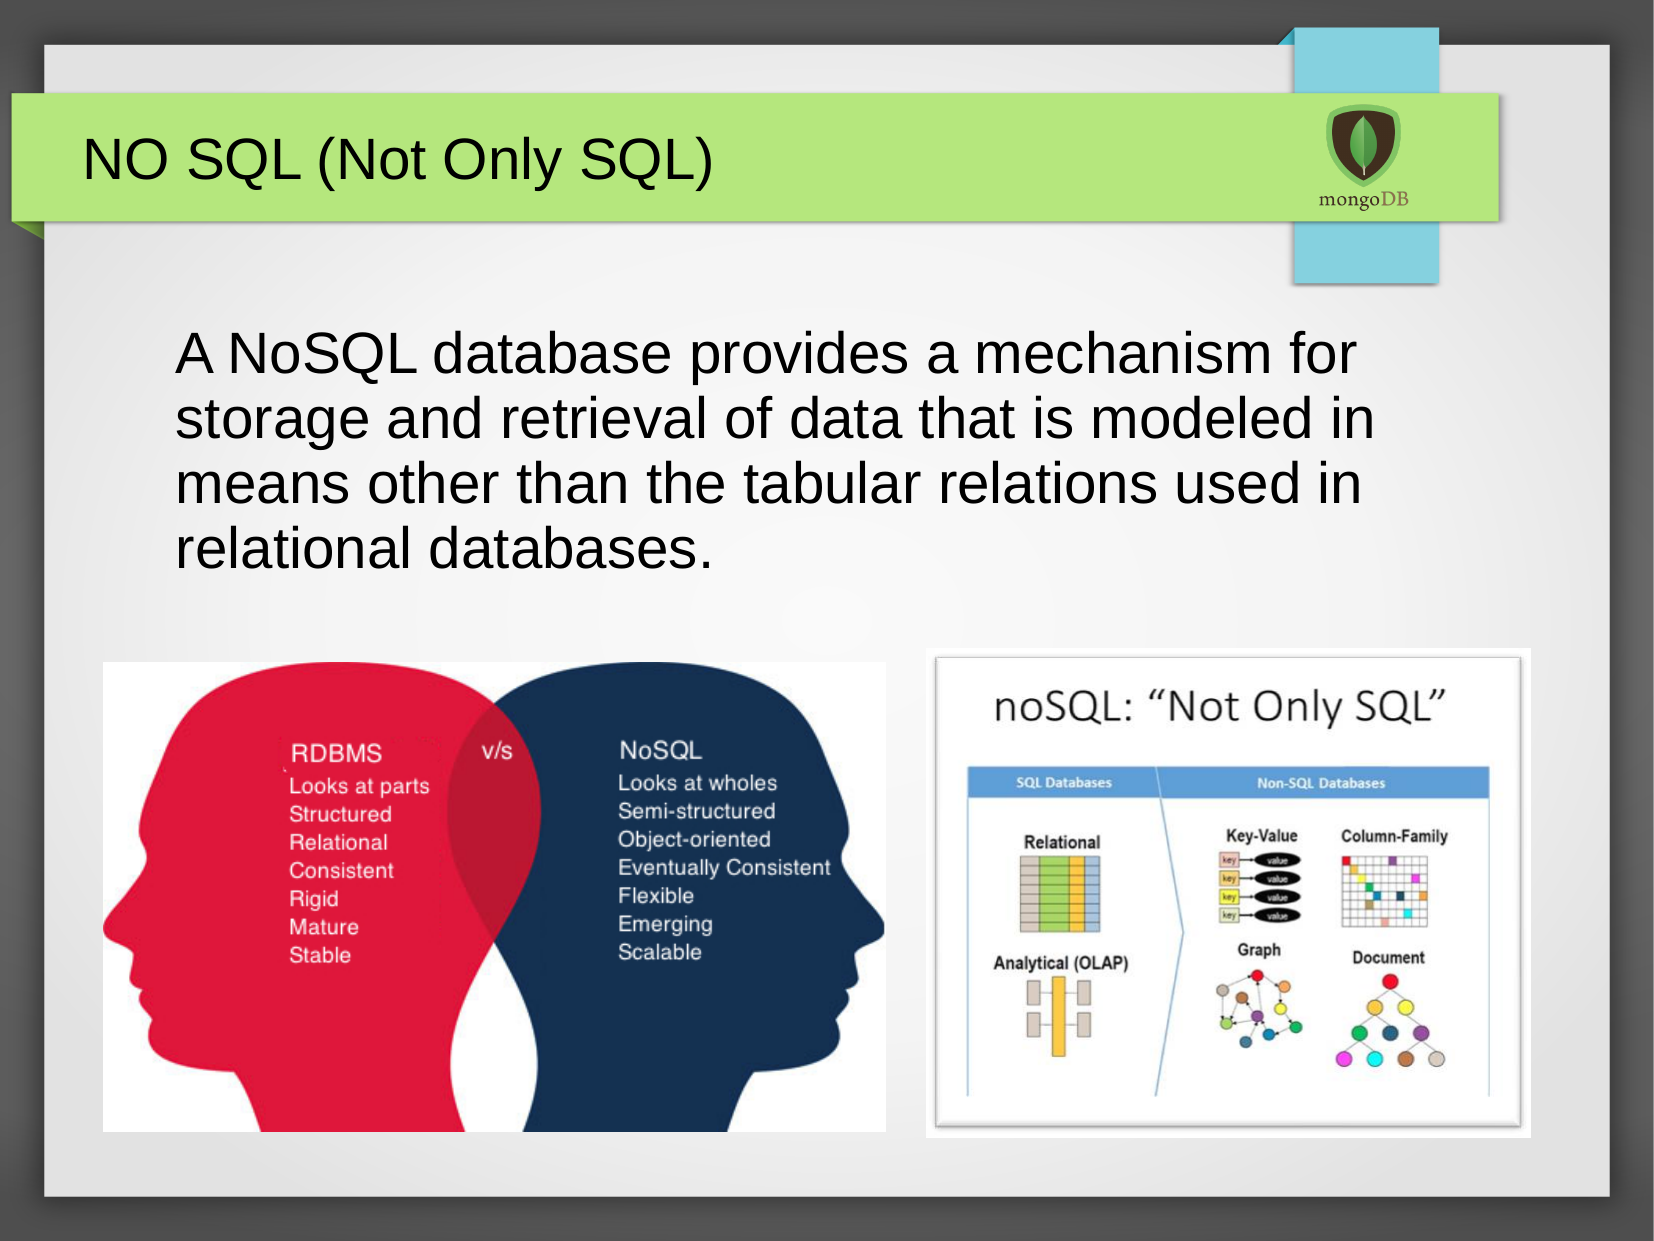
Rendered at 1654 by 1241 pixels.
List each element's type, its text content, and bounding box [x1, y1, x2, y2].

picture [0, 0, 1654, 1241]
list A NoSQL database provides a mechanism for storage and retrieval of data that is modeled in means other than the tabular relations used in relational databases. [105, 320, 1561, 1040]
title NO SQL (Not Only SQL) [82, 100, 1264, 219]
